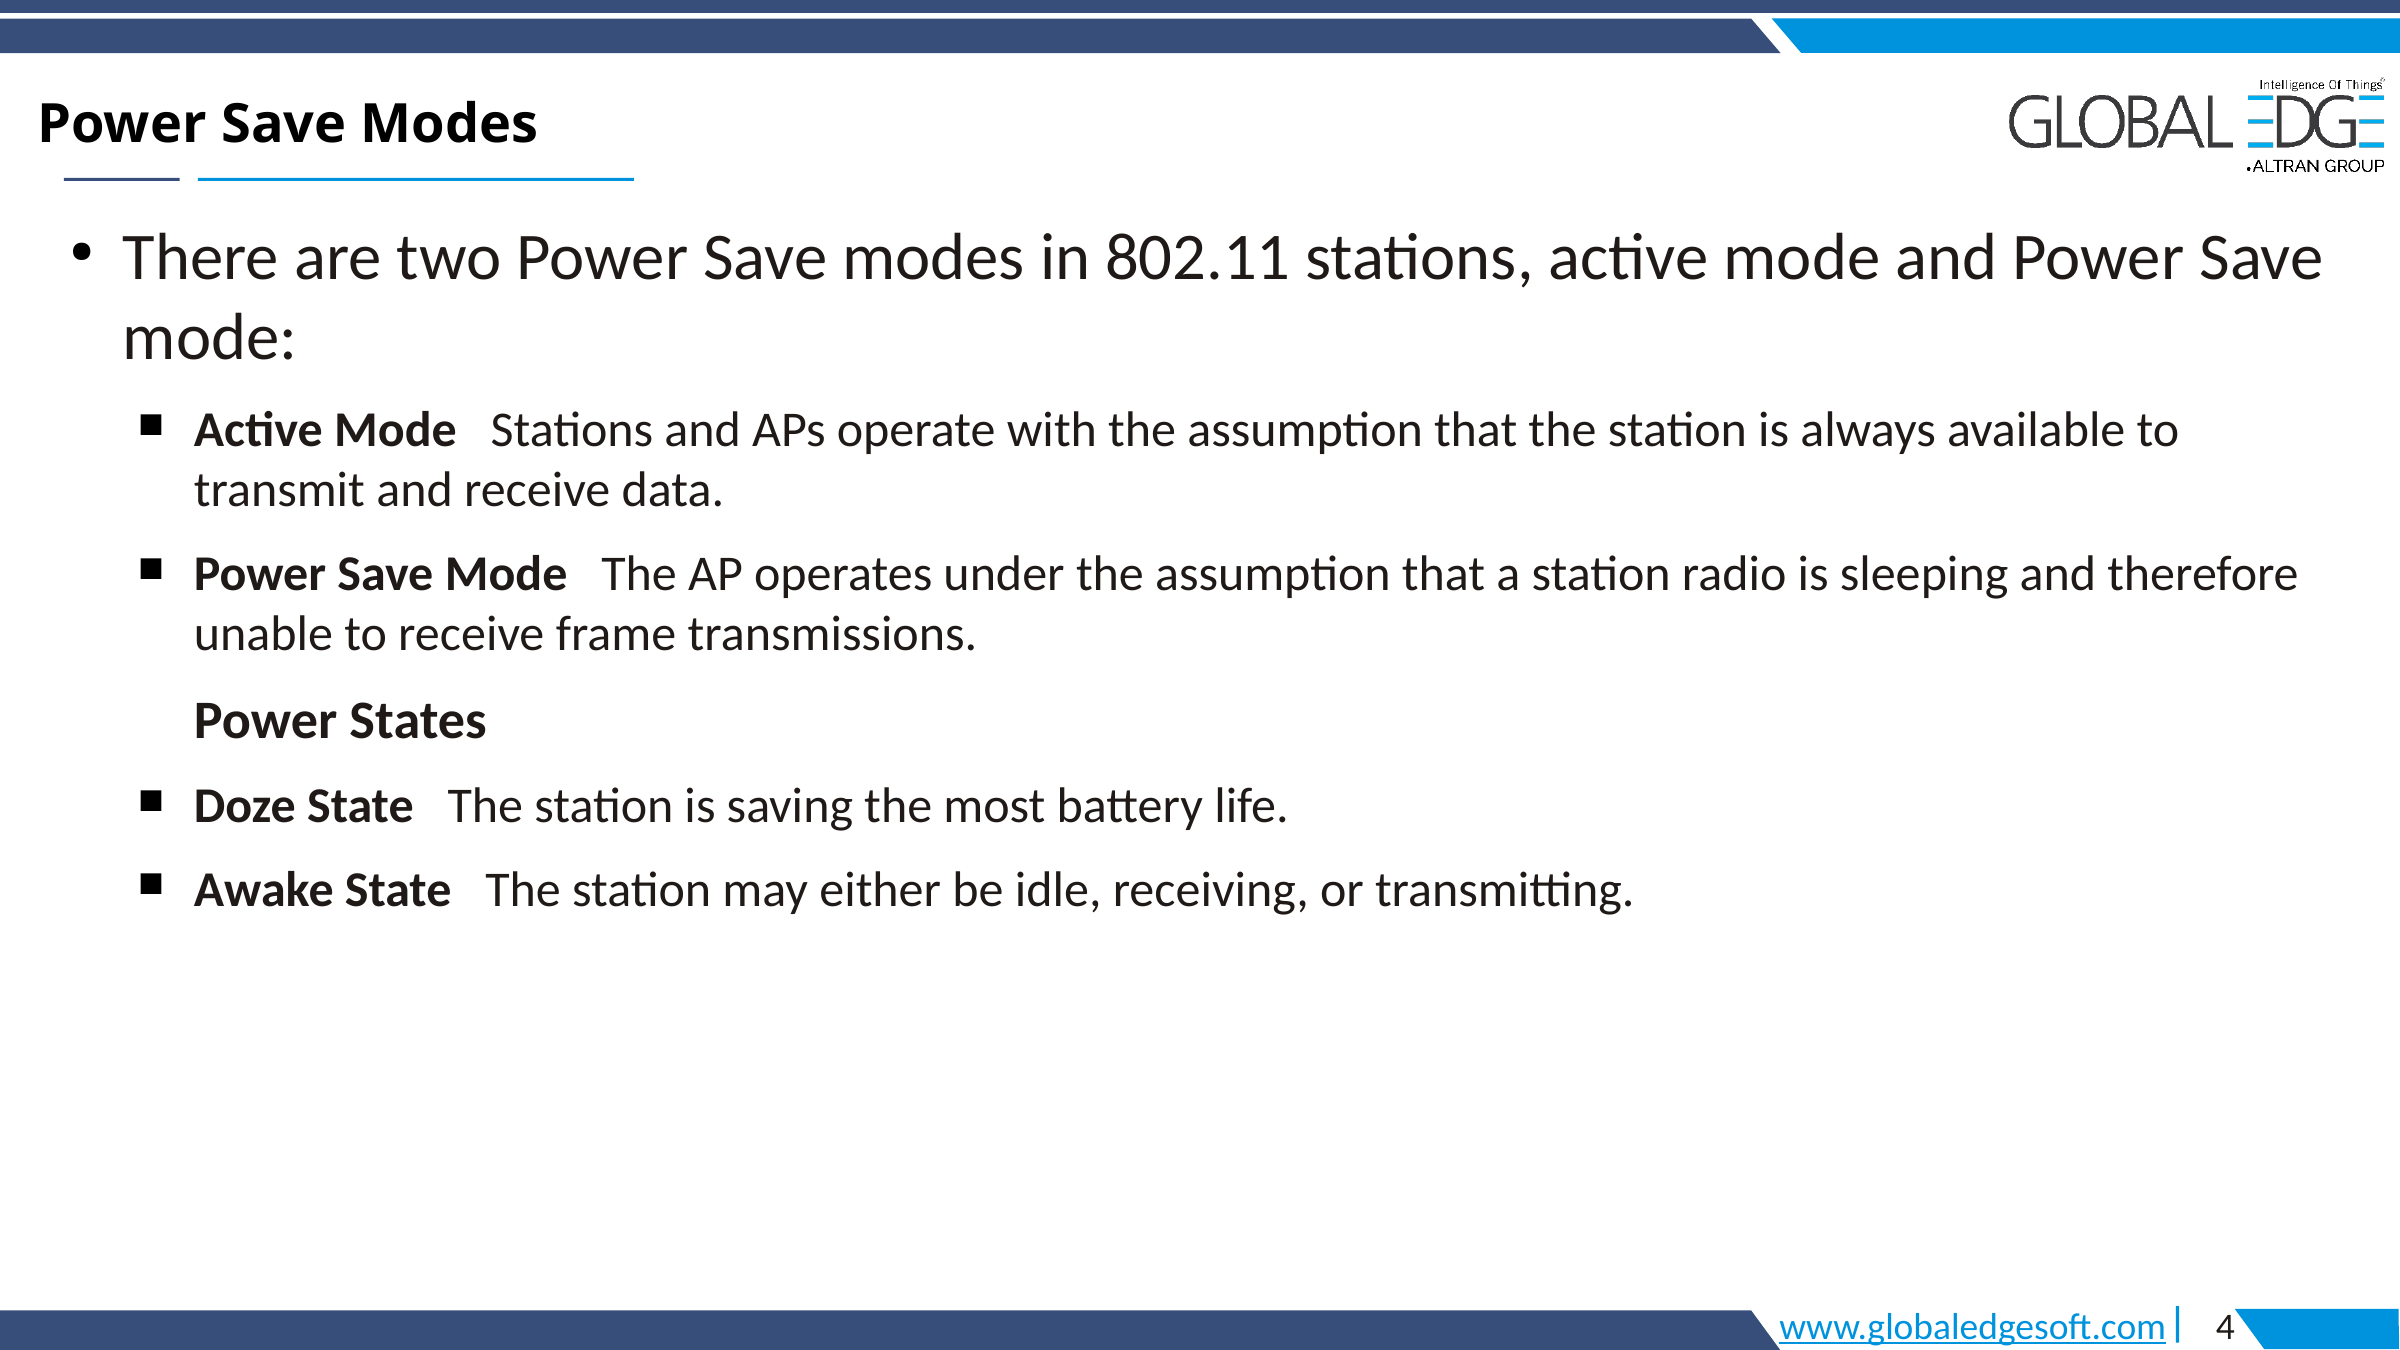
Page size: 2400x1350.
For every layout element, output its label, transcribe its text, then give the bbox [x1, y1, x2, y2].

title Power Save Modes [26, 64, 1977, 178]
list There are two Power Save modes in 802.11 stations, active mode and Power Save mode: Active Mode ​ ​Stations and APs operate with the assumption that the station is always available to transmit and receive data. Power Save Mode ​ ​The AP operates under the assumption that a station radio is sleeping and therefore unable to receive frame transmissions. Power States Doze State ​ ​The station is saving the most battery life. Awake State ​ ​The station may either be idle, receiving, or transmitting. [40, 207, 2358, 1288]
picture [2001, 67, 2392, 182]
